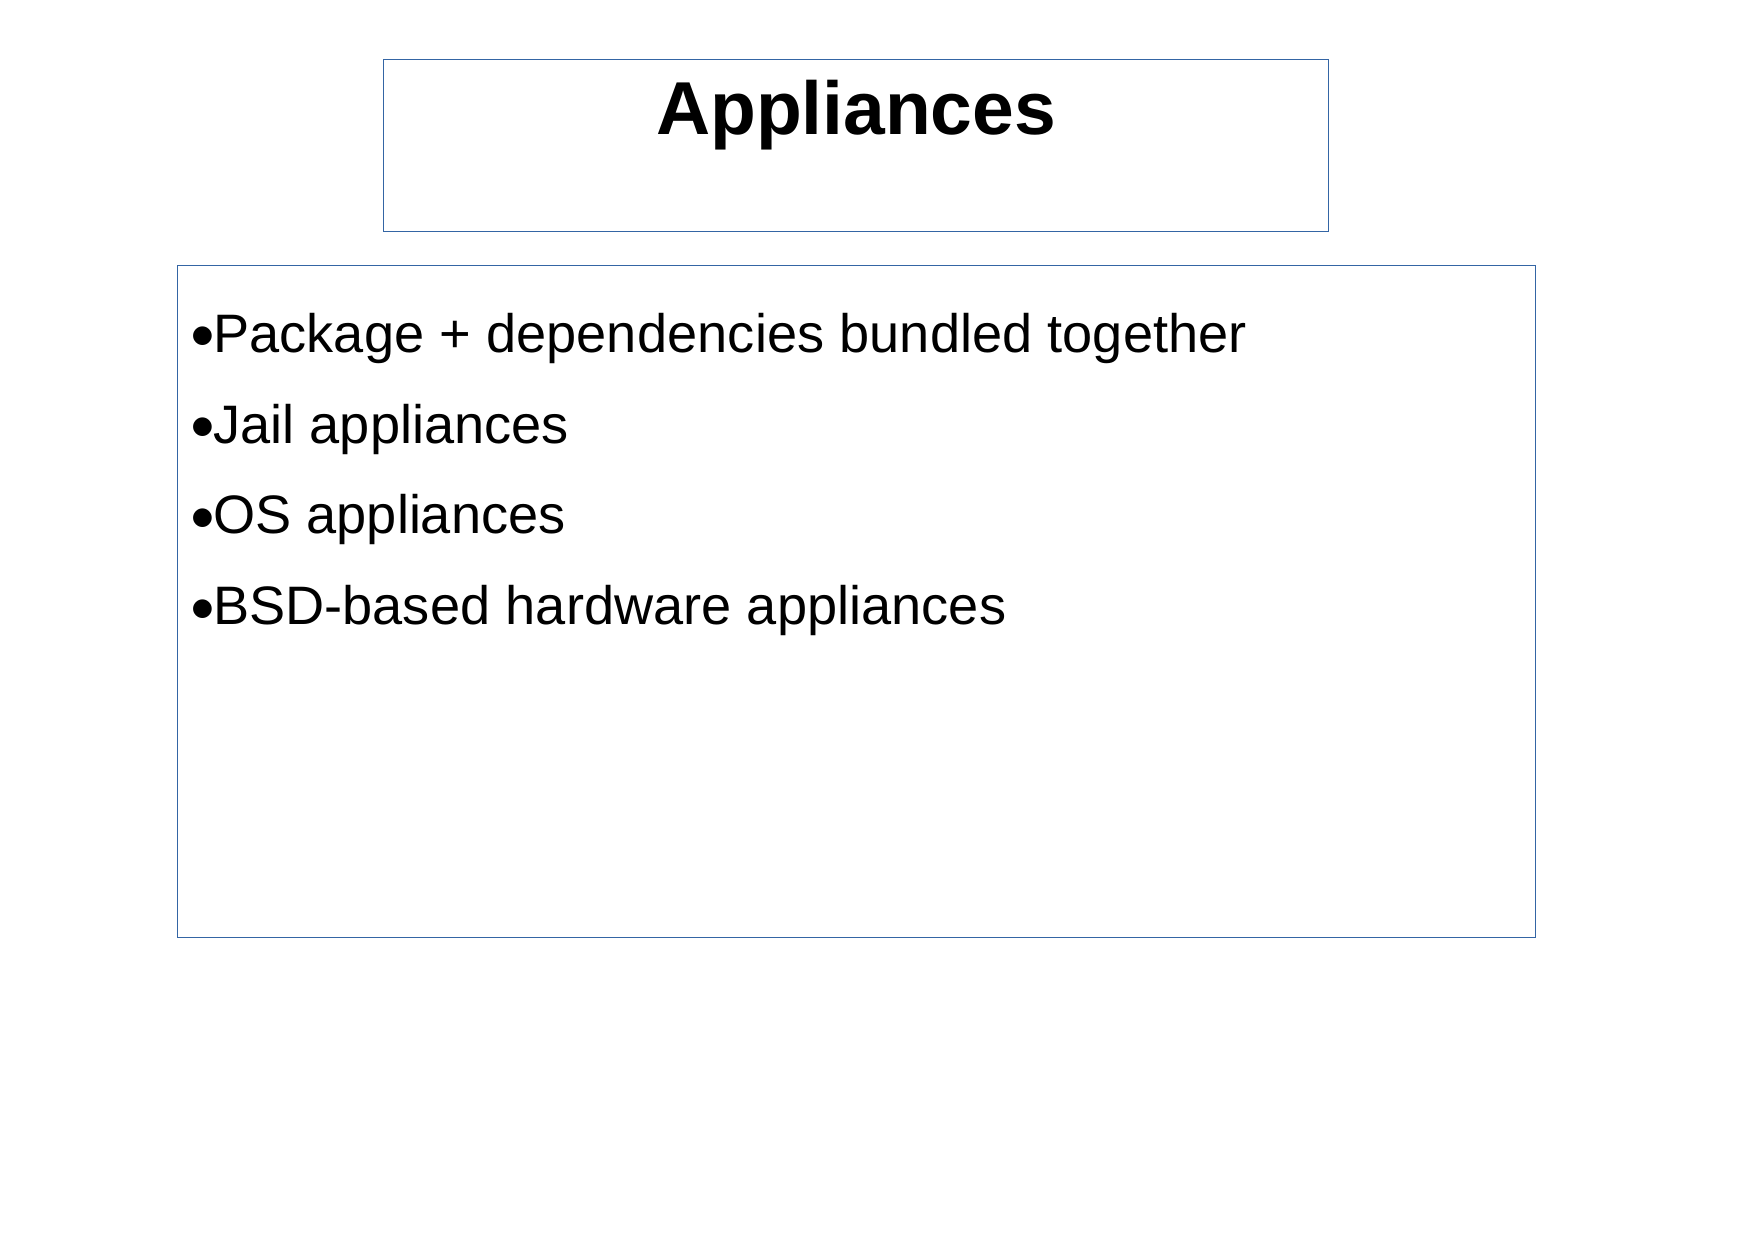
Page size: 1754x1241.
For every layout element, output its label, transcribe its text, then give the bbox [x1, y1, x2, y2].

text_box Appliances [383, 59, 1329, 232]
text_box Package + dependencies bundled together Jail appliances OS appliances BSD-based hardware appliances [177, 265, 1536, 938]
